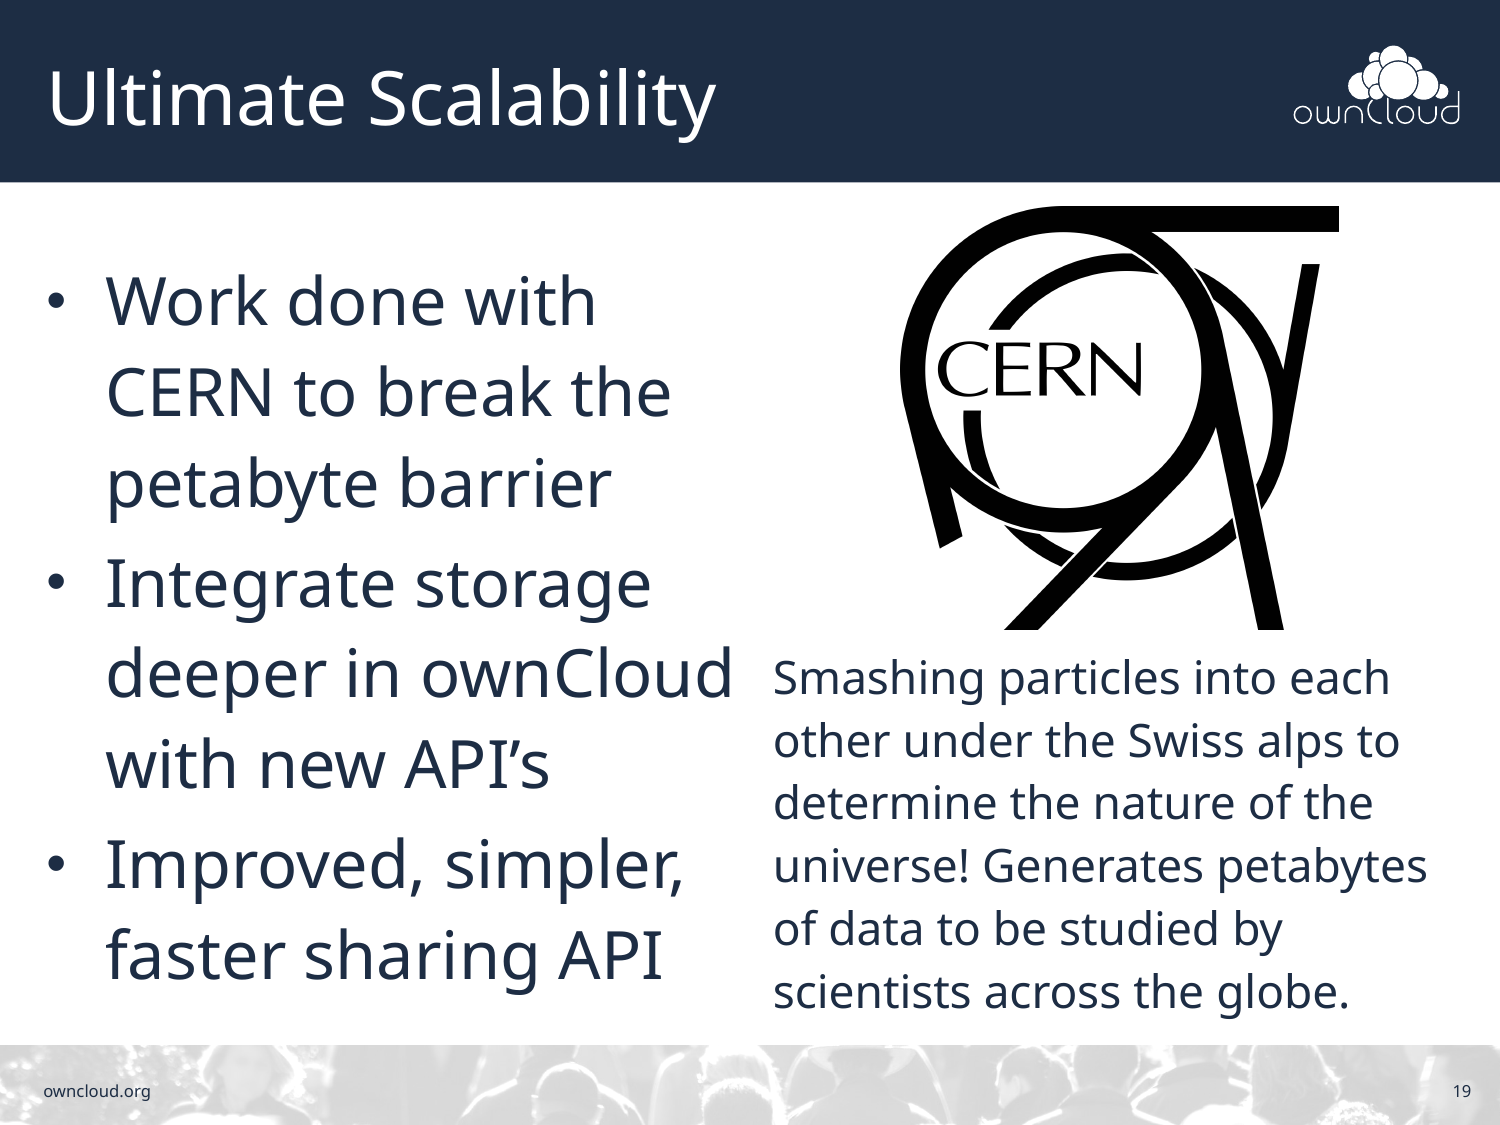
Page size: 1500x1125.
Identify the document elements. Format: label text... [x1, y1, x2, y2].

list Smashing particles into each other under the Swiss alps to determine the nature of the universe! Generates petabytes of data to be studied by scientists across the globe. [772, 645, 1465, 1026]
list Work done with CERN to break the petabyte barrier Integrate storage deeper in ownCloud with new API’s Improved, simpler, faster sharing API [46, 254, 739, 1026]
picture [0, 1045, 1500, 1125]
picture [900, 206, 1339, 631]
title Ultimate Scalability [46, 5, 1258, 187]
